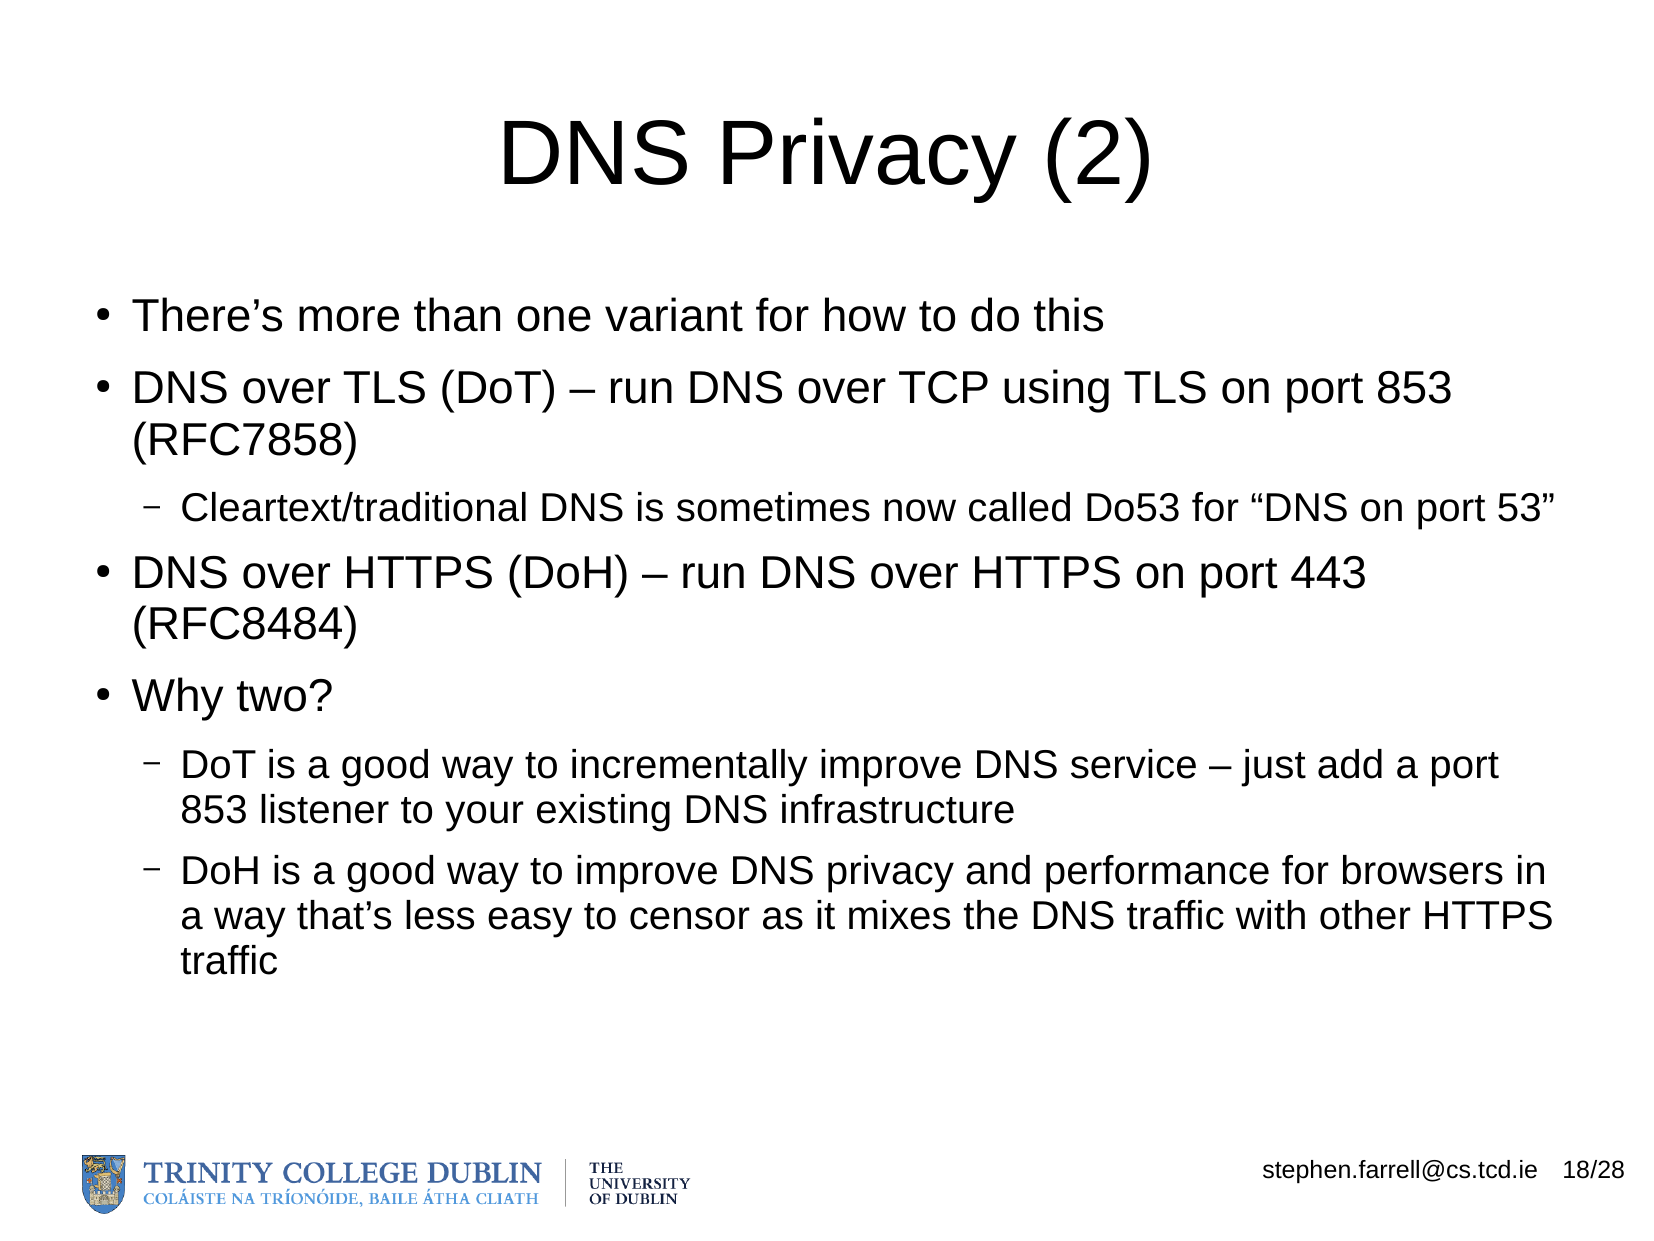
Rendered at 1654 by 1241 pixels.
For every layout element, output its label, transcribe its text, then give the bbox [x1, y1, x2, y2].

title DNS Privacy (2) [82, 49, 1571, 257]
list There’s more than one variant for how to do this DNS over TLS (DoT) – run DNS over TCP using TLS on port 853 (RFC7858) Cleartext/traditional DNS is sometimes now called Do53 for “DNS on port 53” DNS over HTTPS (DoH) – run DNS over HTTPS on port 443 (RFC8484) Why two? DoT is a good way to incrementally improve DNS service – just add a port 853 listener to your existing DNS infrastructure DoH is a good way to improve DNS privacy and performance for browsers in a way that’s less easy to censor as it mixes the DNS traffic with other HTTPS traffic [82, 290, 1571, 1010]
picture [82, 1155, 694, 1214]
